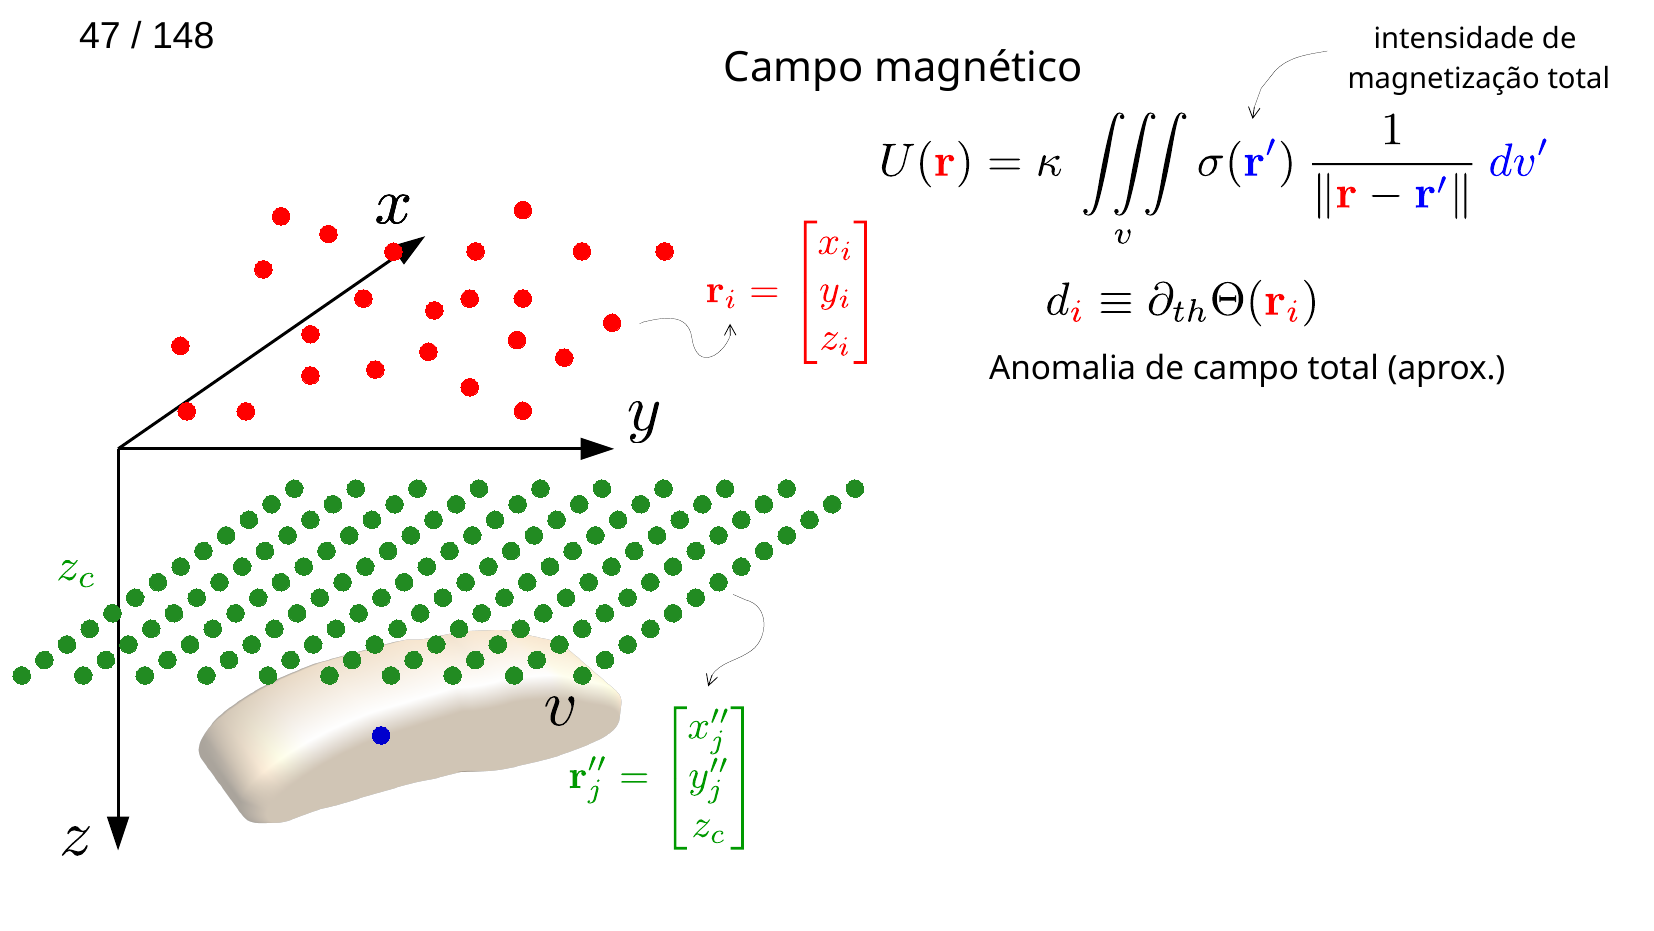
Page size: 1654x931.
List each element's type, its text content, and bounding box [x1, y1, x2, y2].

text_box [527, 651, 546, 669]
text_box [281, 651, 300, 669]
text_box [142, 619, 161, 638]
text_box <number> / 148 [0, 0, 240, 71]
text_box [709, 526, 728, 545]
text_box [249, 588, 268, 607]
picture [704, 112, 1548, 366]
text_box [382, 666, 400, 685]
text_box [288, 604, 306, 623]
text_box Anomalia de campo total (aprox.) [974, 336, 1497, 388]
text_box [404, 651, 423, 669]
text_box [395, 573, 413, 592]
text_box [777, 479, 796, 498]
text_box [586, 526, 605, 545]
text_box [595, 604, 614, 623]
text_box [384, 242, 403, 261]
text_box [800, 510, 819, 529]
text_box [495, 588, 514, 607]
text_box [443, 666, 462, 685]
text_box [555, 348, 574, 367]
text_box [618, 635, 637, 654]
text_box [513, 289, 532, 308]
text_box [732, 557, 751, 576]
text_box [625, 542, 644, 560]
text_box [363, 510, 381, 529]
text_box [236, 402, 255, 421]
text_box [670, 510, 689, 529]
text_box [181, 635, 199, 654]
text_box [693, 495, 712, 514]
text_box [534, 604, 553, 623]
text_box [324, 495, 342, 514]
text_box [126, 588, 145, 607]
text_box [603, 313, 621, 332]
text_box [74, 666, 93, 685]
text_box [466, 651, 485, 669]
text_box [472, 604, 491, 623]
text_box [664, 557, 682, 576]
text_box [103, 604, 122, 623]
text_box [447, 495, 466, 514]
text_box [479, 557, 498, 576]
text_box [285, 479, 304, 498]
text_box [508, 331, 526, 349]
picture [626, 401, 662, 443]
text_box [508, 495, 527, 514]
text_box [310, 588, 329, 607]
picture [374, 194, 413, 224]
text_box [301, 366, 320, 385]
picture [59, 826, 93, 856]
text_box [365, 635, 384, 654]
text_box [716, 479, 734, 498]
text_box [171, 557, 190, 576]
text_box [366, 360, 385, 379]
text_box [709, 573, 728, 592]
text_box [563, 542, 582, 560]
text_box [265, 619, 284, 638]
text_box [256, 542, 274, 560]
text_box [518, 573, 537, 592]
text_box [149, 573, 167, 592]
text_box [320, 666, 339, 685]
text_box [732, 510, 751, 529]
text_box [655, 242, 674, 261]
text_box [203, 619, 222, 638]
text_box [440, 542, 459, 560]
picture [1043, 278, 1322, 329]
text_box [80, 619, 99, 638]
text_box [333, 573, 352, 592]
text_box [135, 666, 154, 685]
text_box [187, 588, 206, 607]
text_box [531, 479, 550, 498]
text_box [425, 301, 444, 320]
text_box [254, 260, 273, 279]
text_box [427, 635, 446, 654]
text_box [557, 588, 575, 607]
text_box [450, 619, 468, 638]
text_box [550, 635, 569, 654]
text_box [194, 542, 213, 560]
text_box [301, 510, 320, 529]
text_box [460, 378, 479, 397]
text_box [411, 604, 430, 623]
text_box [654, 479, 673, 498]
text_box [573, 619, 592, 638]
text_box [846, 479, 864, 498]
text_box [514, 201, 532, 219]
text_box [327, 619, 345, 638]
text_box [547, 510, 566, 529]
text_box [356, 557, 375, 576]
text_box [301, 325, 320, 344]
text_box [609, 510, 627, 529]
picture [543, 696, 578, 726]
text_box [401, 526, 420, 545]
text_box [217, 526, 235, 545]
text_box [424, 510, 443, 529]
text_box [470, 479, 488, 498]
text_box [319, 225, 338, 243]
text_box [505, 666, 523, 685]
text_box [272, 207, 290, 226]
text_box [197, 666, 216, 685]
text_box [618, 588, 637, 607]
text_box [119, 635, 138, 654]
text_box [372, 588, 391, 607]
text_box [385, 495, 404, 514]
text_box [372, 726, 390, 745]
text_box [294, 557, 313, 576]
text_box [343, 651, 361, 669]
text_box [579, 573, 598, 592]
text_box [596, 651, 614, 669]
text_box intensidade de magnetização total [1332, 17, 1616, 97]
text_box [317, 542, 336, 560]
text_box [593, 479, 611, 498]
text_box [165, 604, 183, 623]
text_box [354, 289, 373, 308]
text_box [755, 495, 773, 514]
text_box [434, 588, 452, 607]
text_box [686, 588, 705, 607]
text_box [226, 604, 245, 623]
text_box [304, 635, 323, 654]
text_box [573, 666, 592, 685]
text_box [262, 495, 281, 514]
text_box [379, 542, 397, 560]
text_box [210, 573, 229, 592]
text_box [242, 635, 261, 654]
text_box [664, 604, 682, 623]
text_box [171, 336, 190, 355]
text_box Campo magnético [708, 29, 1078, 91]
text_box [466, 242, 485, 261]
text_box [456, 573, 475, 592]
text_box [35, 651, 54, 669]
text_box [259, 666, 277, 685]
text_box [641, 619, 660, 638]
text_box [460, 289, 479, 308]
text_box [58, 635, 76, 654]
text_box [97, 651, 115, 669]
text_box [463, 526, 482, 545]
text_box [511, 619, 530, 638]
text_box [525, 526, 543, 545]
text_box [349, 604, 368, 623]
text_box [278, 526, 297, 545]
text_box [220, 651, 238, 669]
text_box [755, 542, 773, 560]
text_box [777, 526, 796, 545]
text_box [158, 651, 177, 669]
text_box [641, 573, 660, 592]
text_box [486, 510, 504, 529]
text_box [177, 402, 196, 421]
text_box [541, 557, 559, 576]
text_box [346, 479, 365, 498]
text_box [573, 242, 591, 261]
text_box [570, 495, 589, 514]
text_box [488, 635, 507, 654]
text_box [340, 526, 359, 545]
text_box [388, 619, 407, 638]
text_box [240, 510, 258, 529]
picture [56, 560, 95, 588]
text_box [631, 495, 650, 514]
text_box [272, 573, 290, 592]
text_box [417, 557, 436, 576]
text_box [408, 479, 427, 498]
text_box [648, 526, 666, 545]
picture [566, 704, 759, 852]
text_box [514, 401, 532, 420]
text_box [419, 342, 438, 361]
text_box [502, 542, 520, 560]
text_box [12, 666, 31, 685]
text_box [823, 495, 842, 514]
text_box [602, 557, 621, 576]
text_box [233, 557, 252, 576]
text_box [686, 542, 705, 560]
